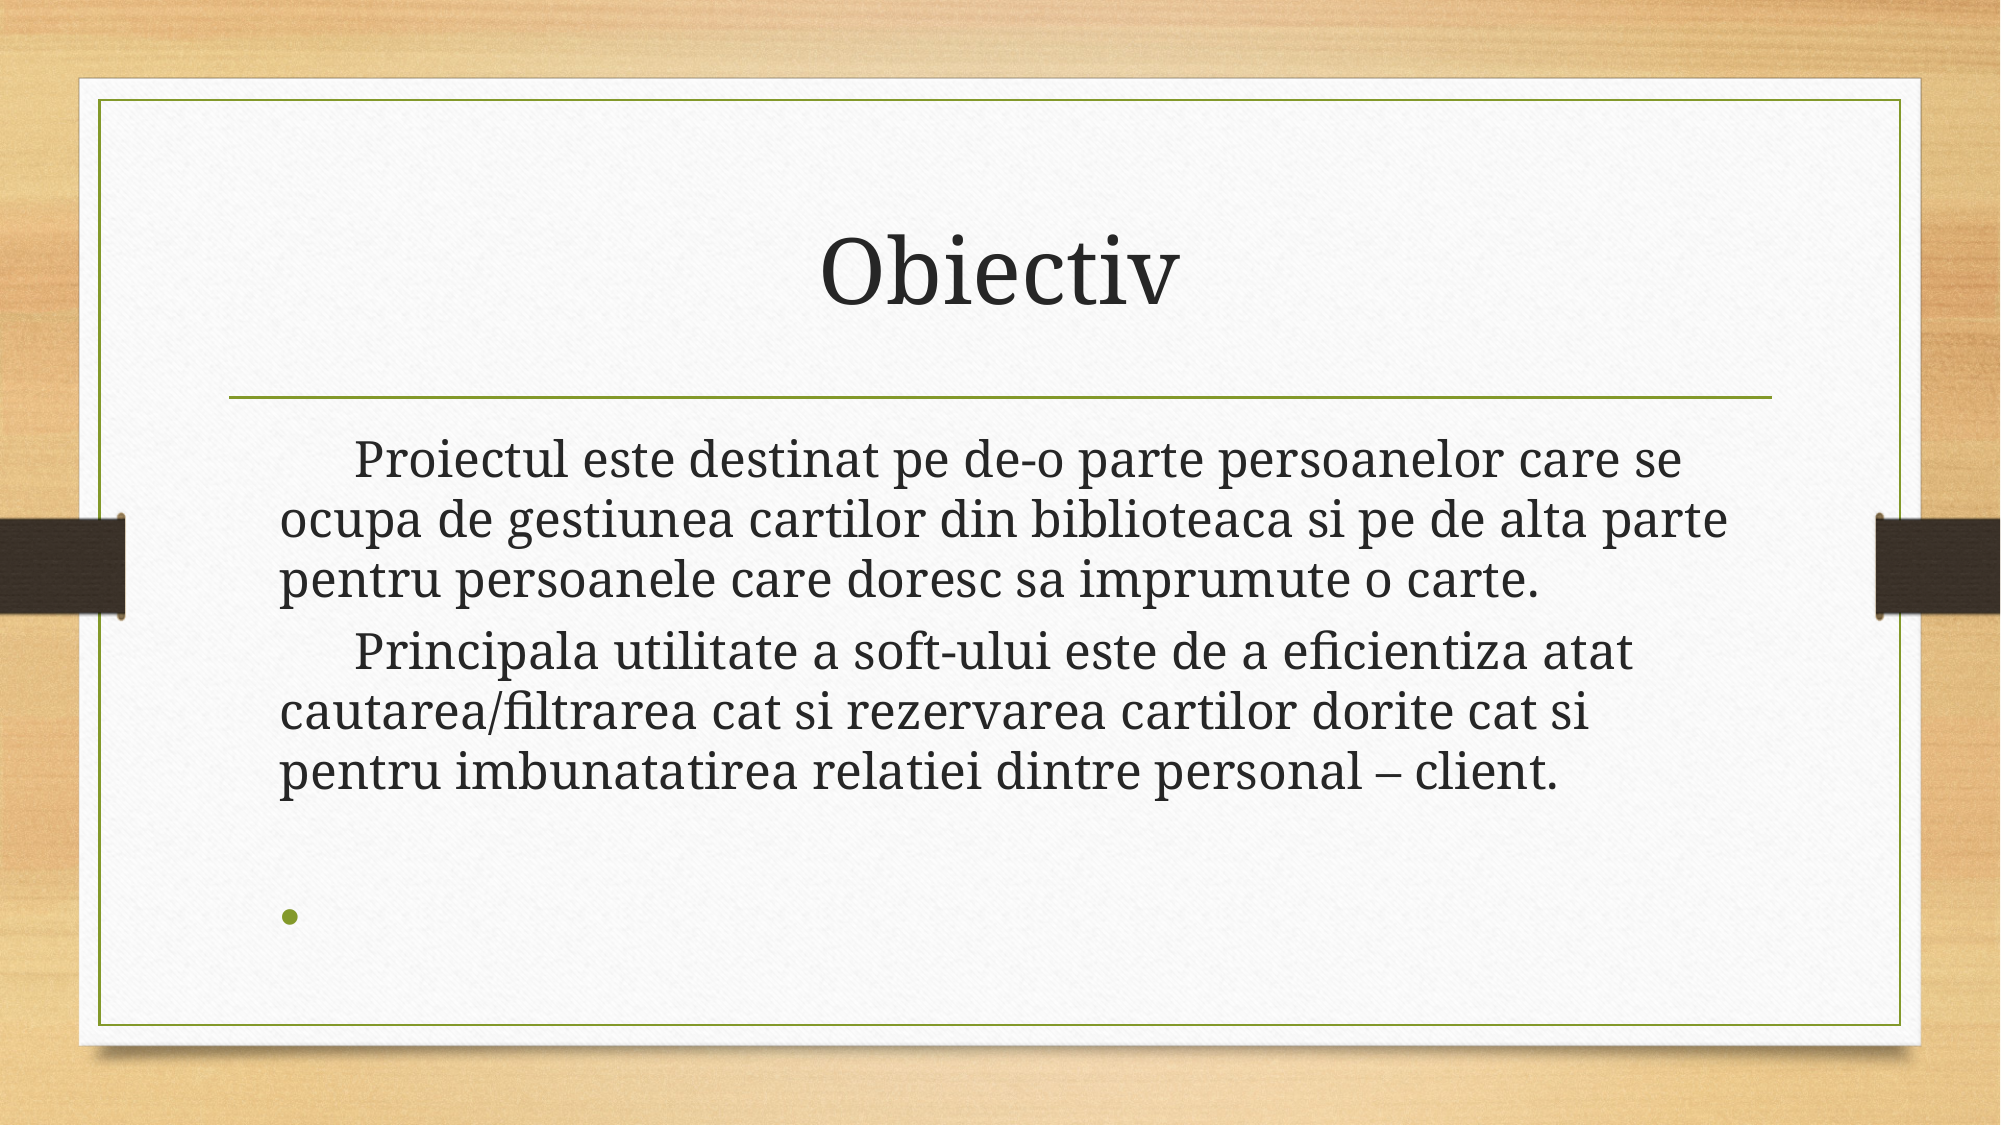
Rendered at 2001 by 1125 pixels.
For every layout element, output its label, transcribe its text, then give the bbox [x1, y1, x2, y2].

list Proiectul este destinat pe de-o parte persoanelor care se ocupa de gestiunea cartilor din biblioteaca si pe de alta parte pentru persoanele care doresc sa imprumute o carte. Principala utilitate a soft-ului este de a eficientiza atat cautarea/filtrarea cat si rezervarea cartilor dorite cat si pentru imbunatatirea relatiei dintre personal – client. [264, 419, 1766, 964]
title Obiectiv [212, 161, 1788, 376]
